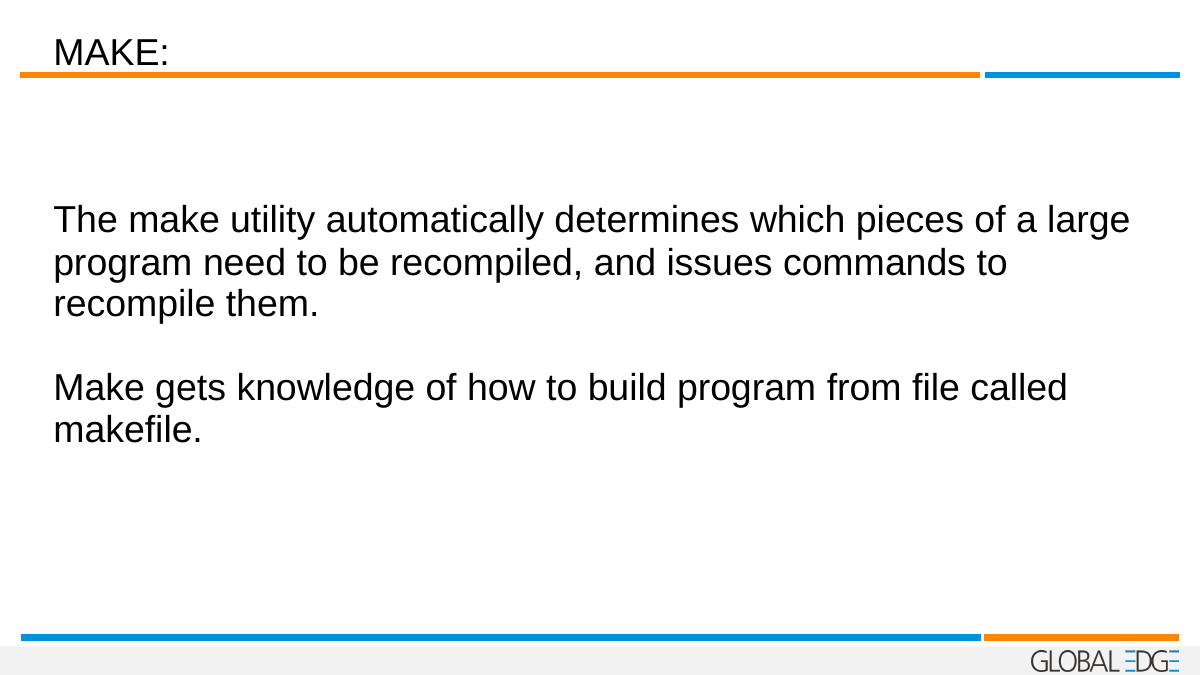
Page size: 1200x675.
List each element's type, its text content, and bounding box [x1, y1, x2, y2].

picture [1031, 650, 1179, 672]
text_box MAKE: The make utility automatically determines which pieces of a large program need to be recompiled, and issues commands to recompile them. Make gets knowledge of how to build program from file called makefile. [38, 23, 1146, 522]
